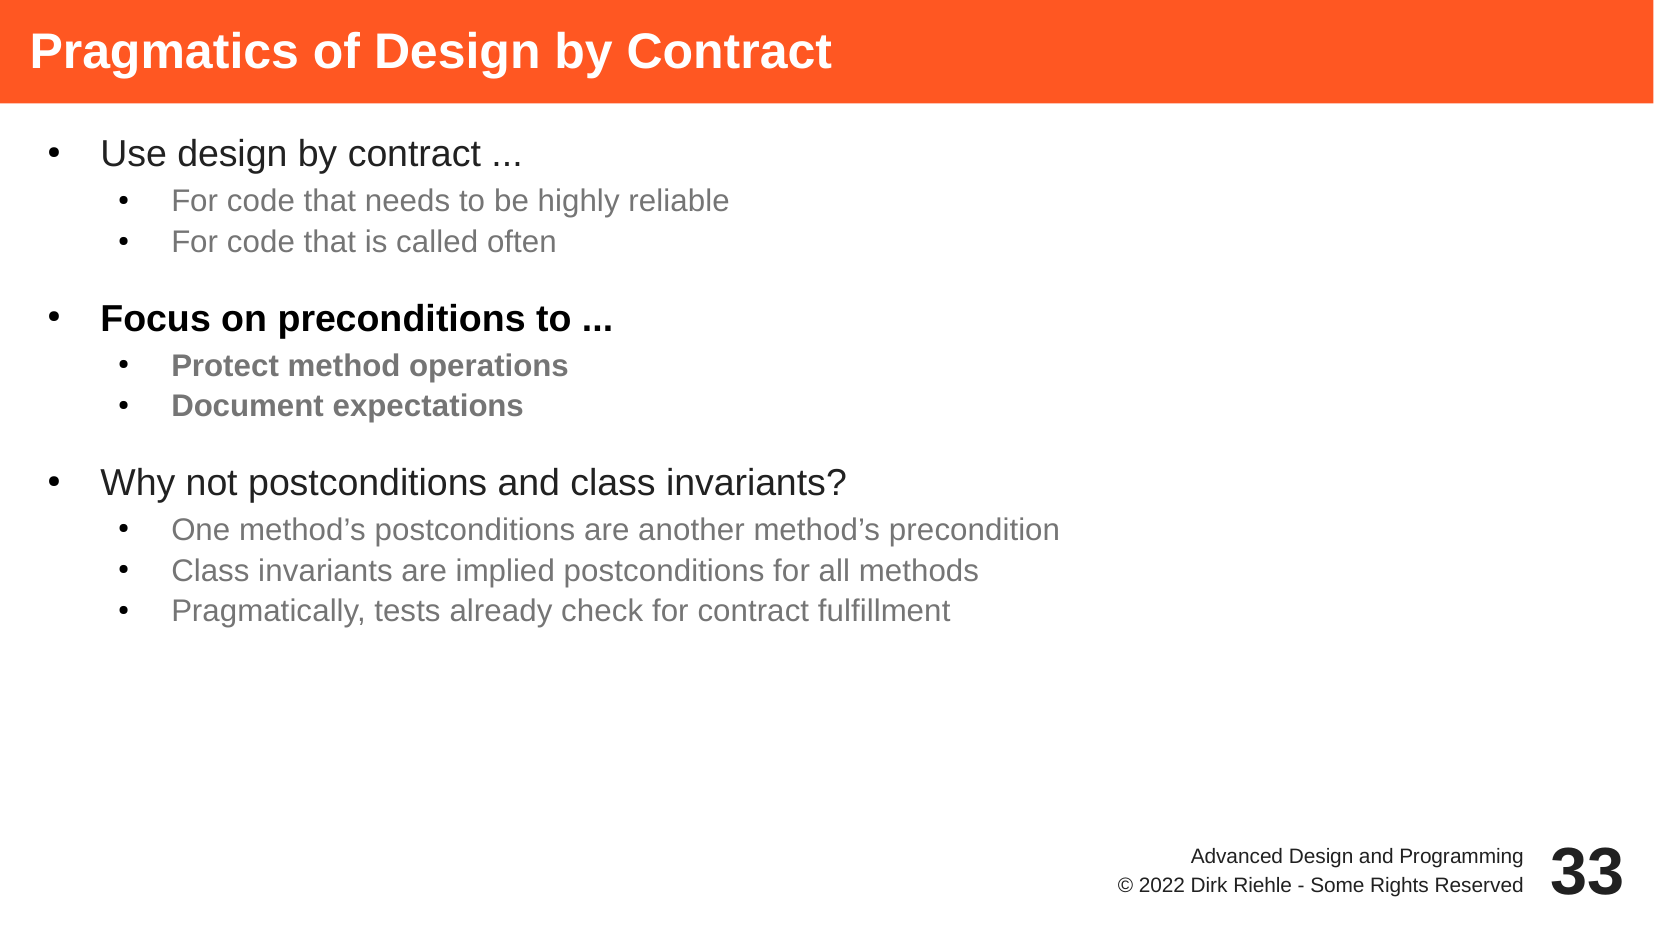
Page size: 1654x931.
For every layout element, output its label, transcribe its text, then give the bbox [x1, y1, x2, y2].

list Use design by contract ... For code that needs to be highly reliable For code that is called often Focus on preconditions to ... Protect method operations Document expectations Why not postconditions and class invariants? One method’s postconditions are another method’s precondition Class invariants are implied postconditions for all methods Pragmatically, tests already check for contract fulfillment [29, 132, 1625, 813]
title Pragmatics of Design by Contract [0, 0, 1654, 104]
